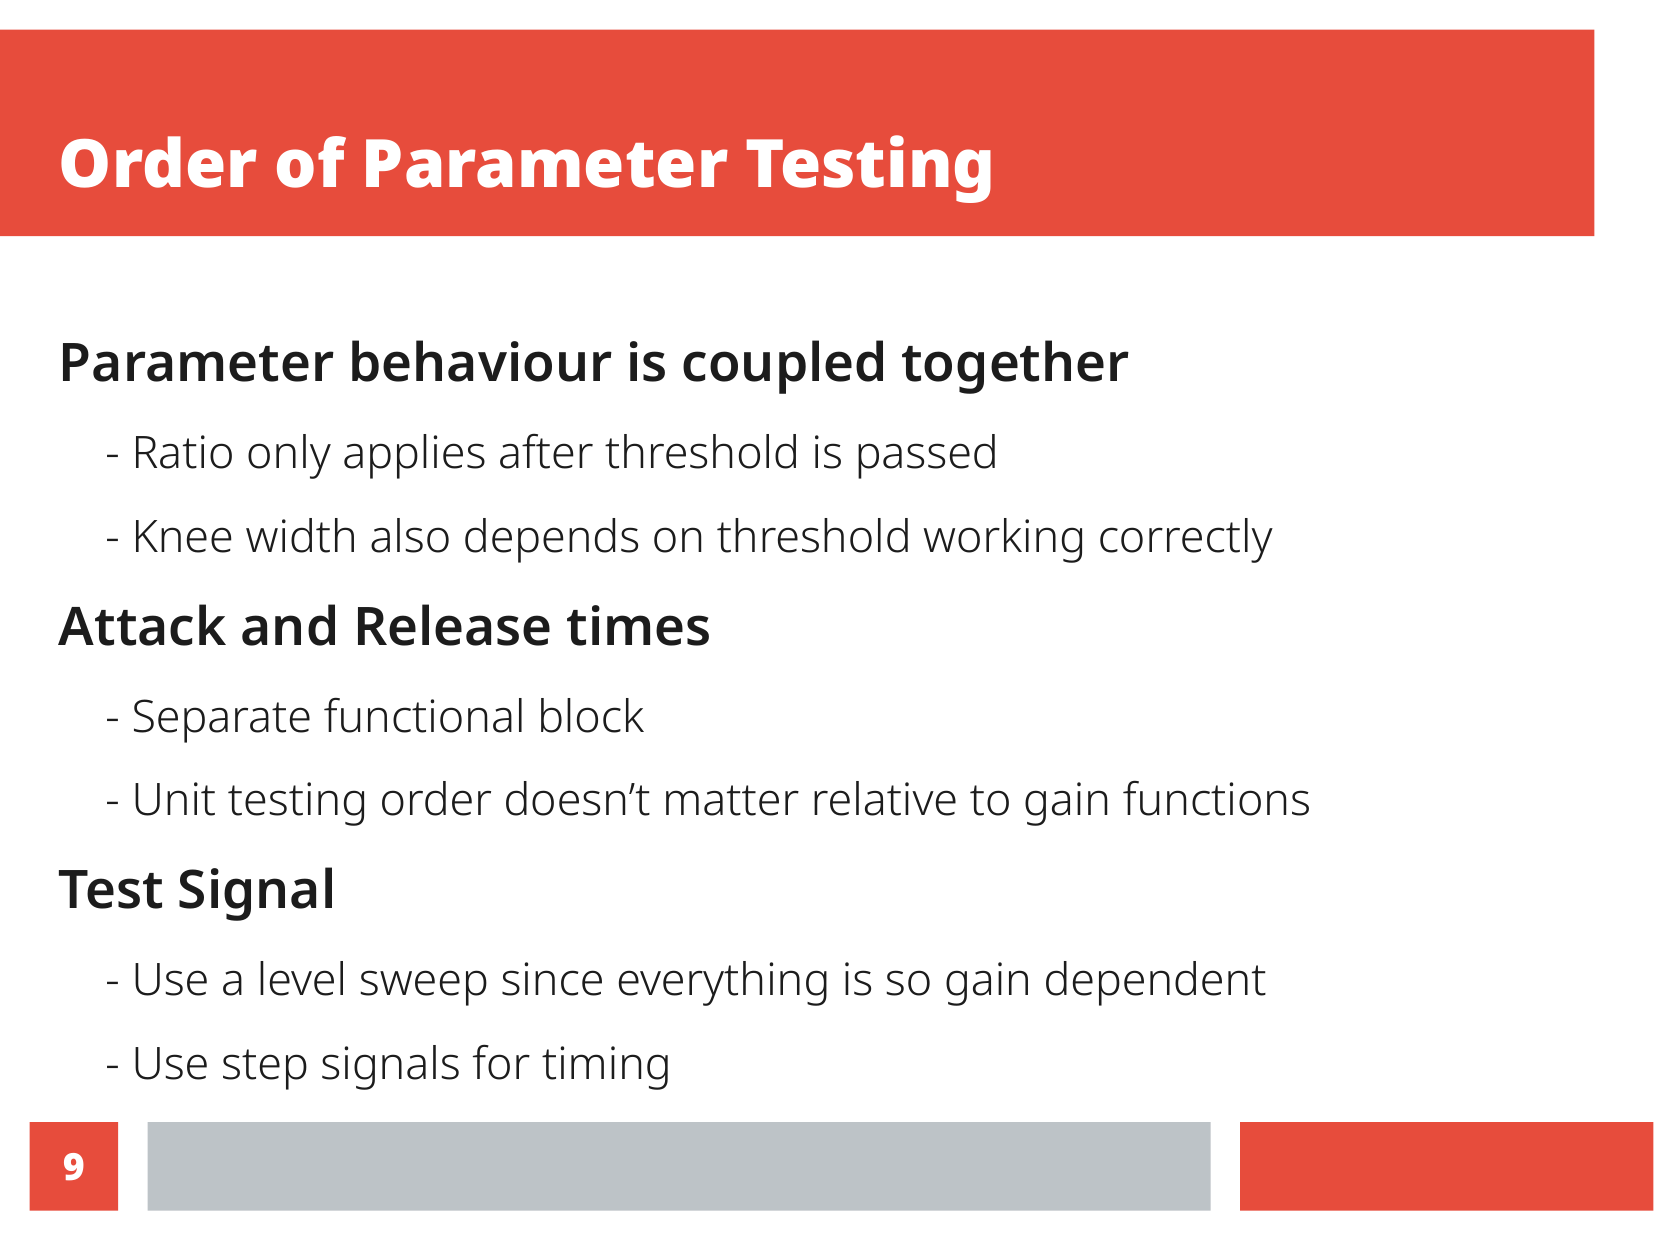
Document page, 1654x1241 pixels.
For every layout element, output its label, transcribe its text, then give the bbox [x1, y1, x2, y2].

title Order of Parameter Testing [59, 59, 1595, 207]
list Parameter behaviour is coupled together - Ratio only applies after threshold is passed - Knee width also depends on threshold working correctly Attack and Release times - Separate functional block - Unit testing order doesn’t matter relative to gain functions Test Signal - Use a level sweep since everything is so gain dependent - Use step signals for timing [59, 324, 1565, 1093]
